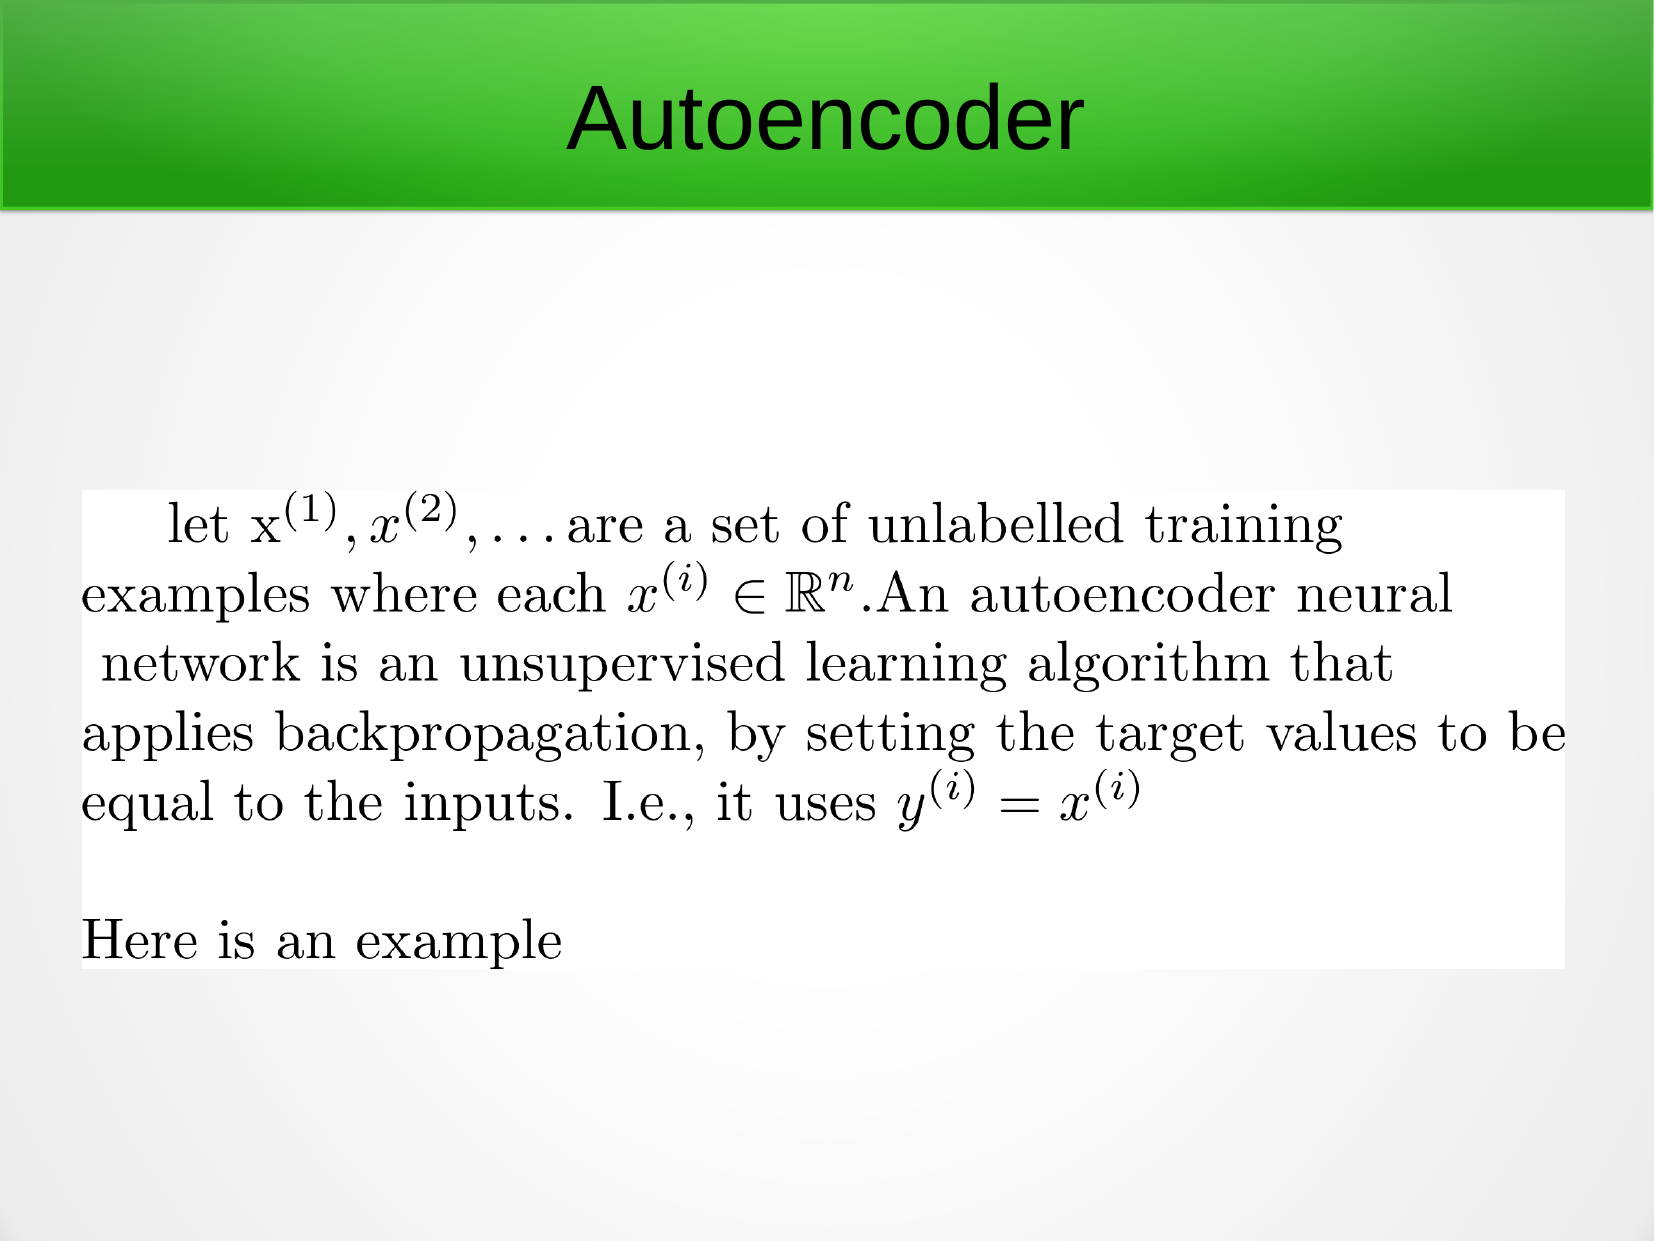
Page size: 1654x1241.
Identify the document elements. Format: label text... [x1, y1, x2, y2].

picture [82, 490, 1565, 969]
title Autoencoder [82, 47, 1571, 189]
